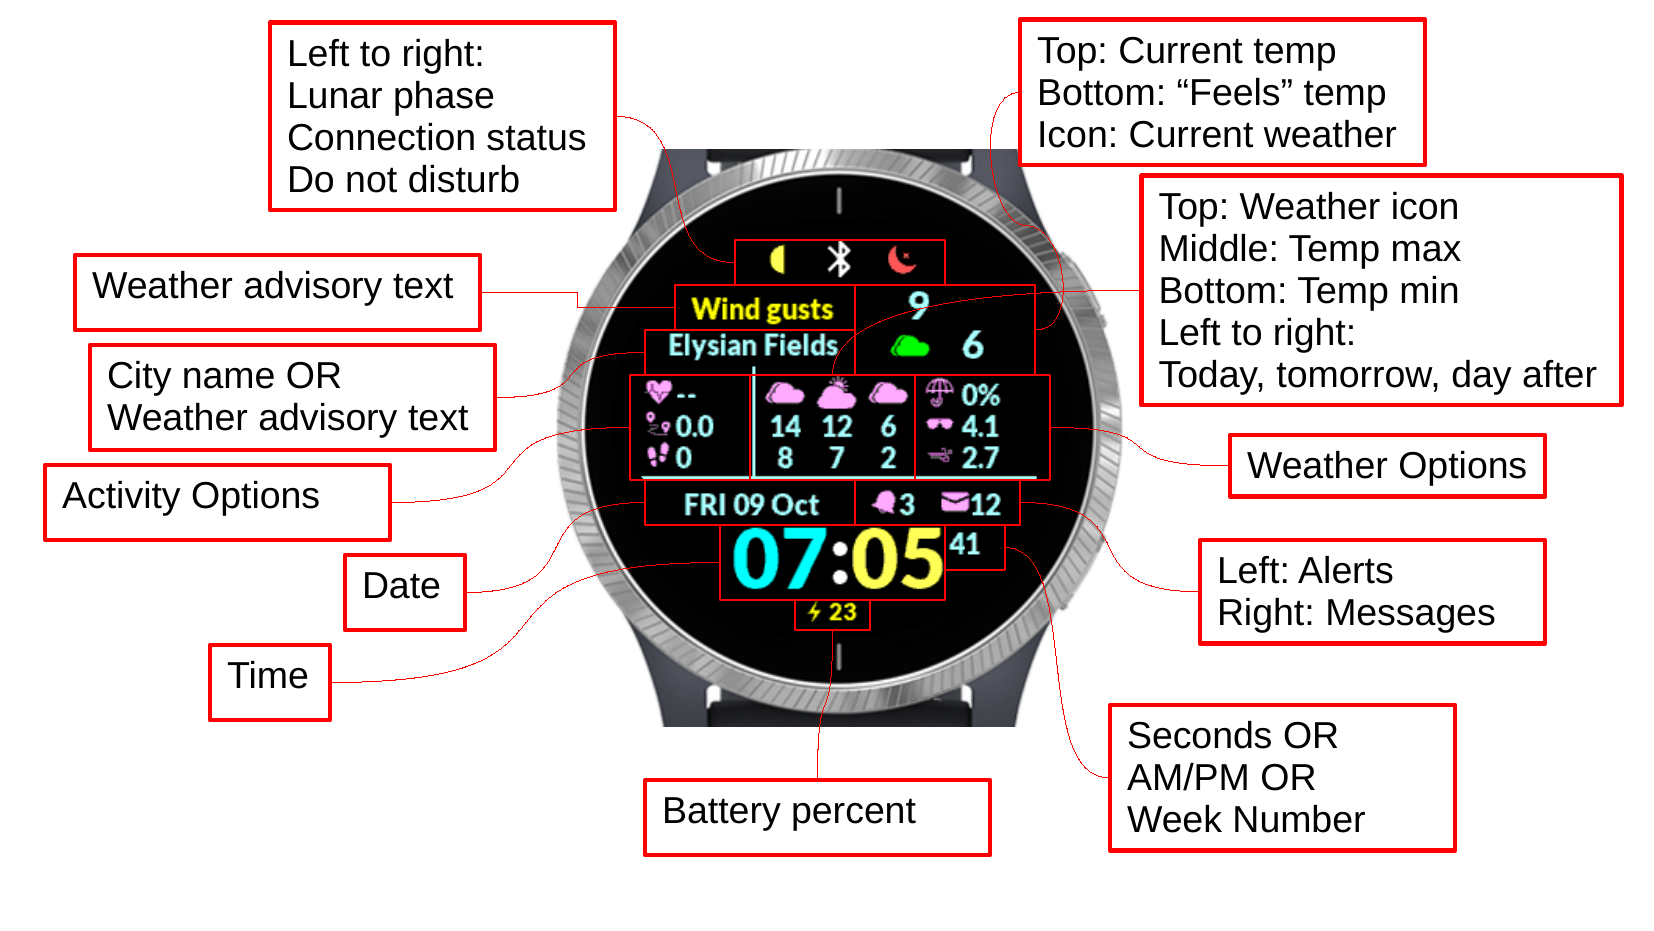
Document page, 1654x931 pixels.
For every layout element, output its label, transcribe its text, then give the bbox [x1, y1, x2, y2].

text_box Weather advisory text [75, 255, 481, 331]
text_box Date [345, 555, 466, 631]
text_box Activity Options [45, 465, 391, 541]
text_box Weather Options [1230, 435, 1546, 497]
text_box Seconds OR AM/PM OR Week Number [1110, 705, 1456, 851]
text_box Battery percent [645, 780, 991, 856]
text_box Top: Weather icon Middle: Temp max Bottom: Temp min Left to right: Today, tomorrow, day after [1141, 175, 1622, 406]
text_box [630, 240, 1051, 631]
text_box Left: Alerts Right: Messages [1200, 540, 1546, 644]
text_box Top: Current temp Bottom: “Feels” temp Icon: Current weather [1020, 19, 1426, 166]
text_box Left to right: Lunar phase Connection status Do not disturb [270, 22, 616, 211]
text_box City name OR Weather advisory text [90, 345, 496, 451]
text_box Time [210, 645, 331, 721]
picture [540, 149, 1137, 727]
